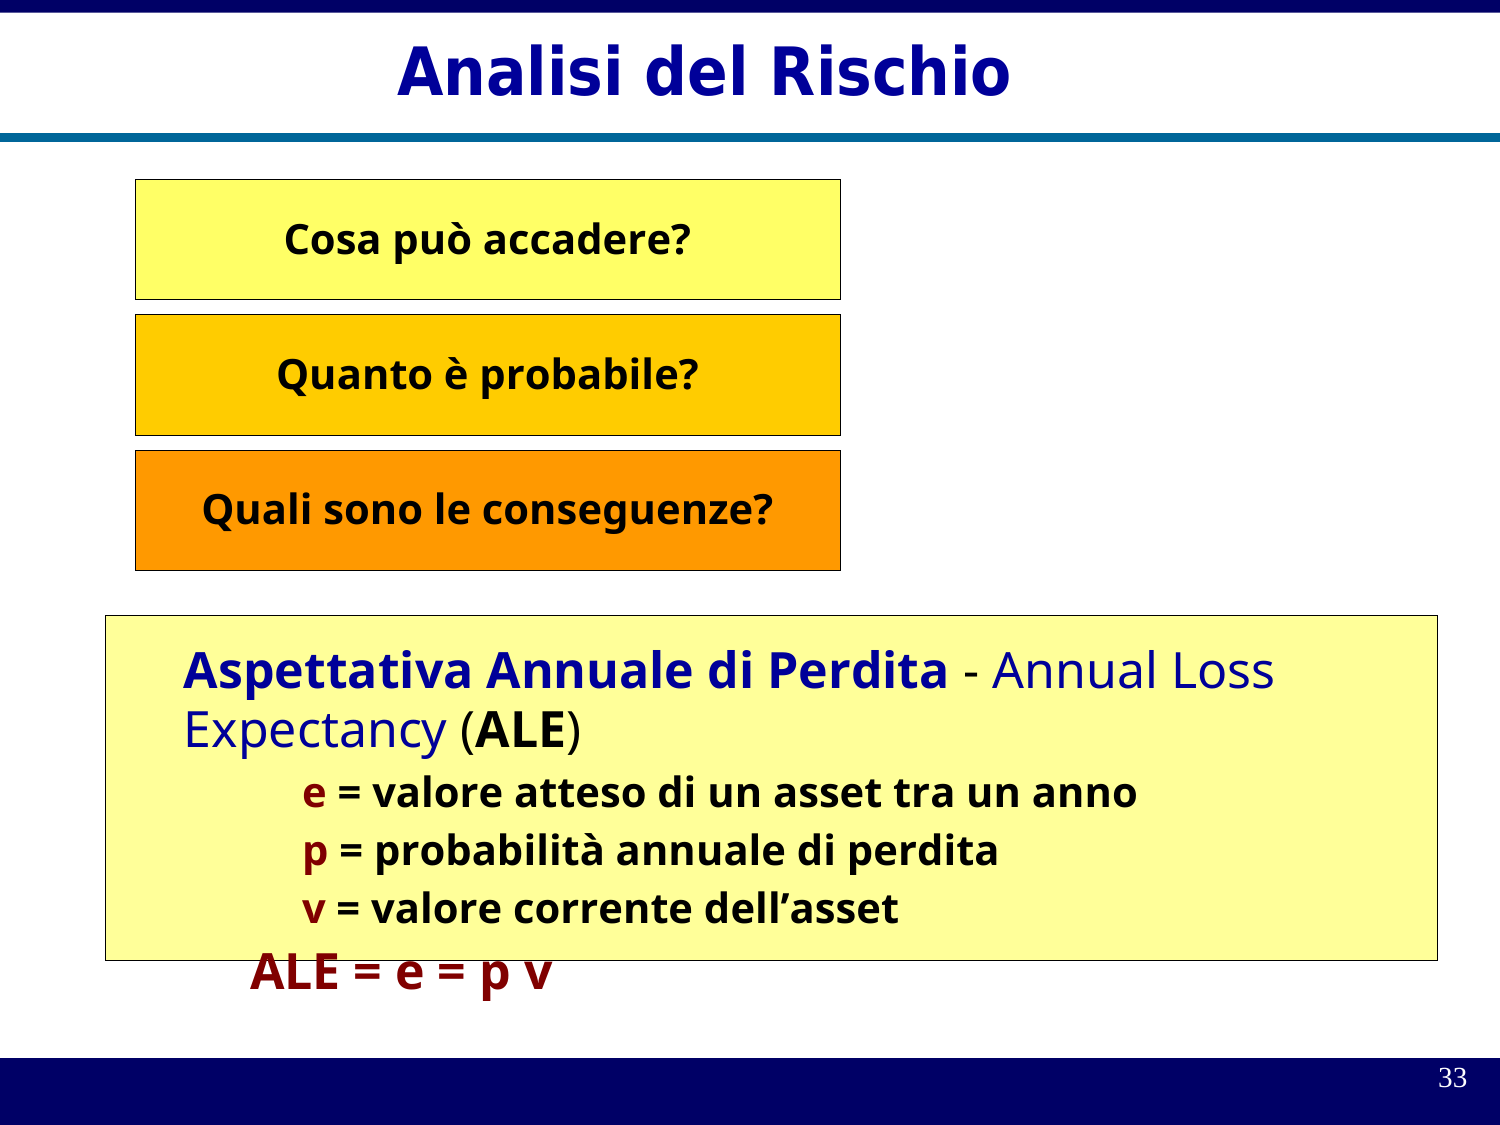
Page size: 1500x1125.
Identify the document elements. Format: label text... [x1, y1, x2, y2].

title Analisi del Rischio [0, 12, 1411, 138]
text_box Quanto è probabile? [135, 314, 841, 436]
text_box Aspettativa Annuale di Perdita - Annual Loss Expectancy (ALE) e = valore atteso di un asset tra un anno p = probabilità annuale di perdita v = valore corrente dell’asset ALE = e = p v [62, 150, 1438, 1025]
text_box Cosa può accadere? [135, 179, 841, 300]
text_box Quali sono le conseguenze? [135, 450, 841, 571]
